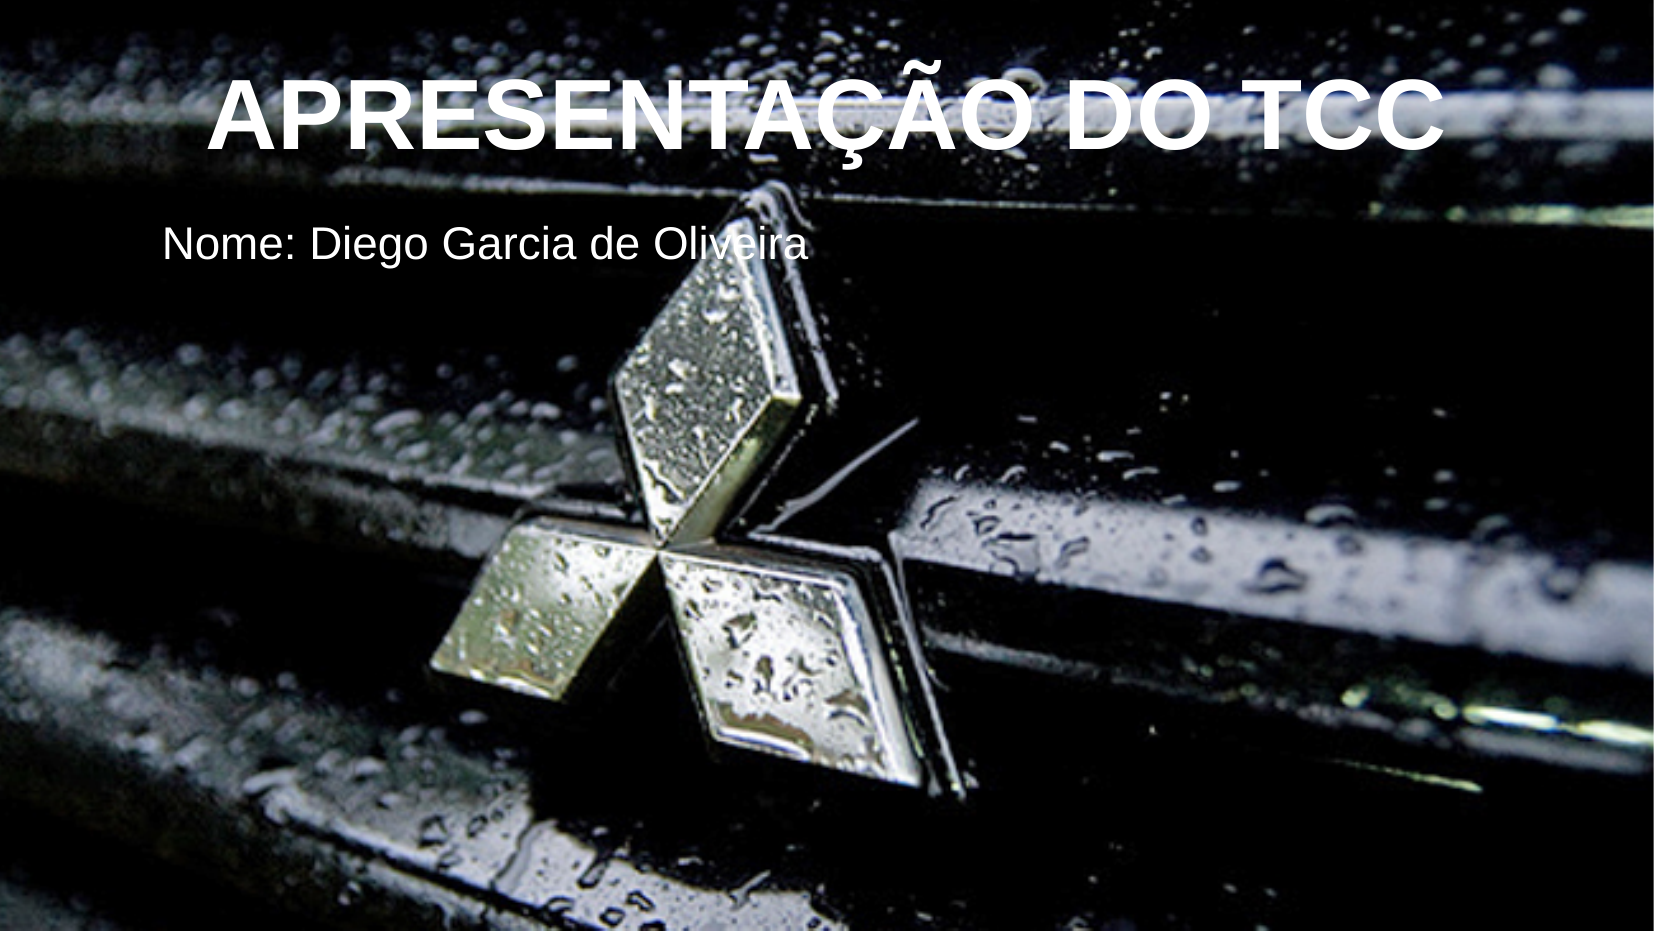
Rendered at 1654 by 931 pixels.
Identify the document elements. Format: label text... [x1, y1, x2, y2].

picture [0, 0, 1654, 931]
list Nome: Diego Garcia de Oliveira [82, 217, 809, 758]
title APRESENTAÇÃO DO TCC [82, 37, 1571, 193]
